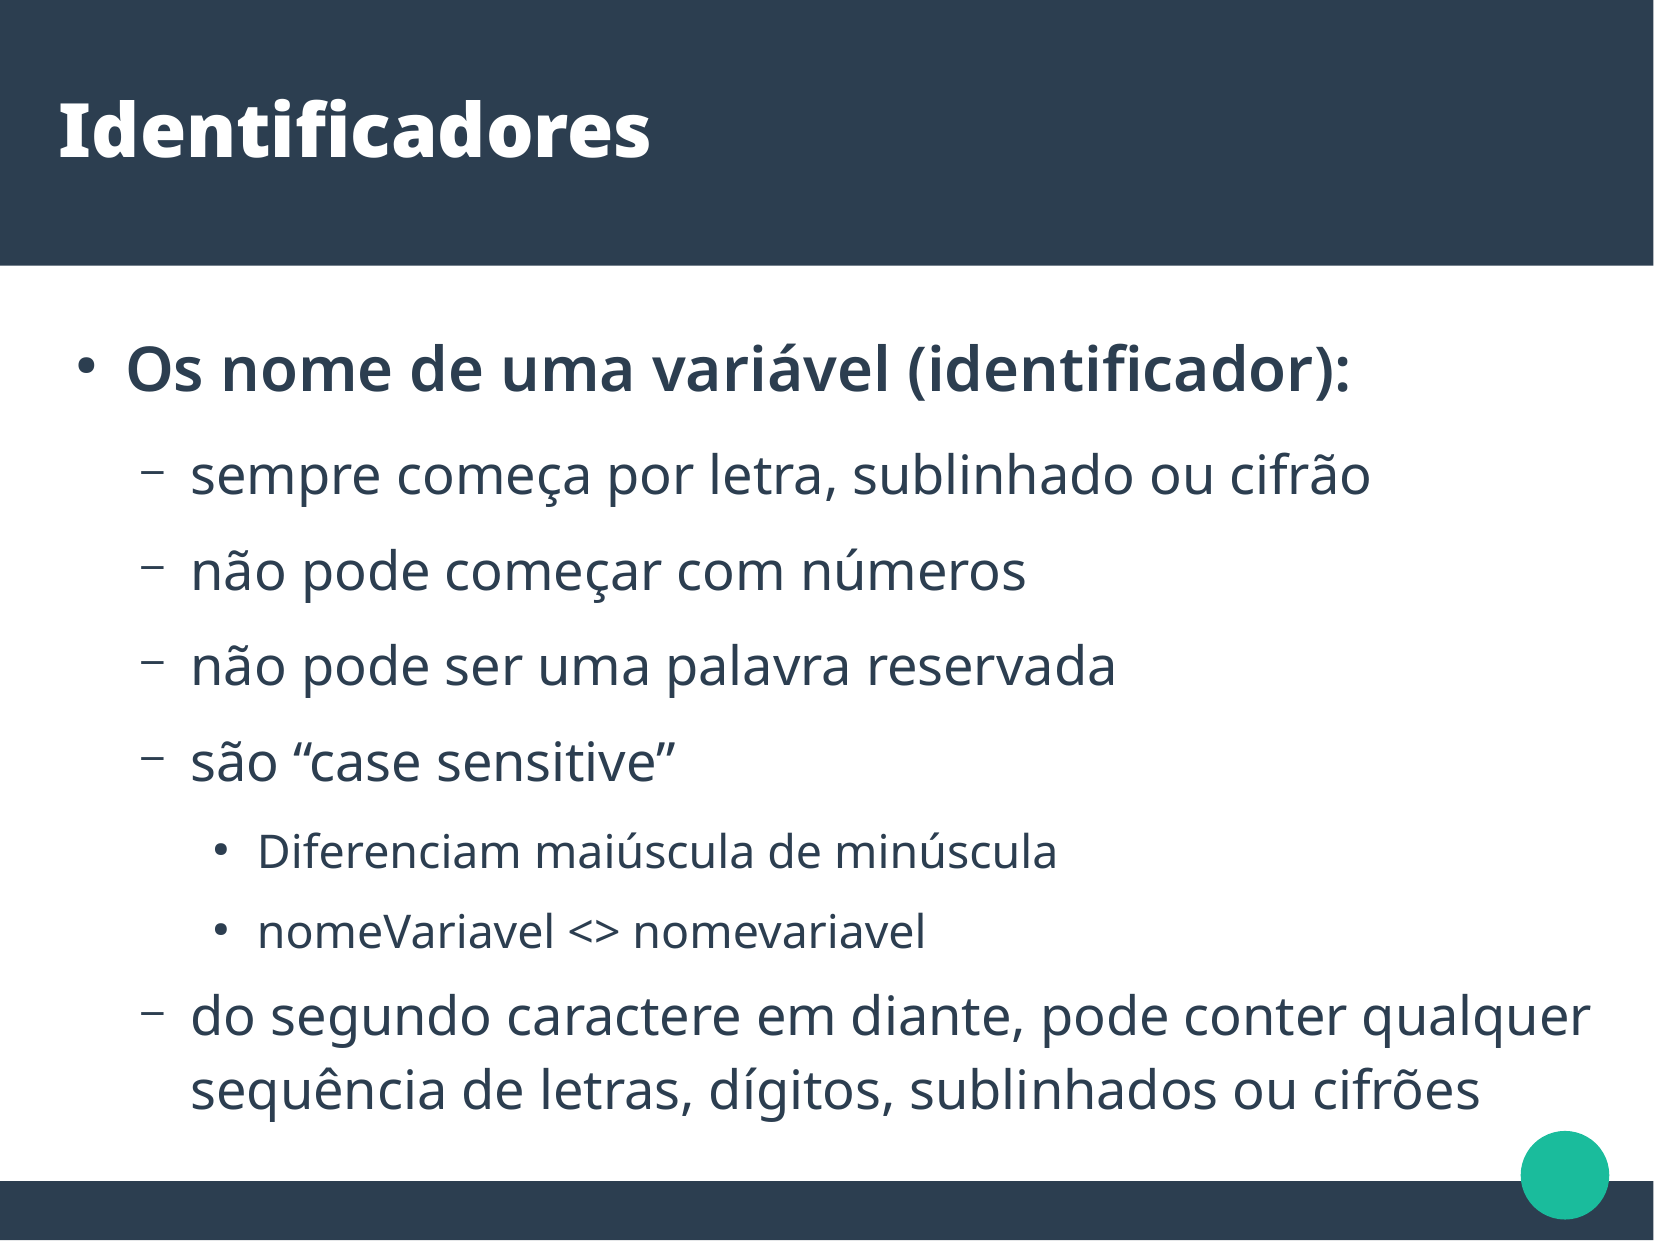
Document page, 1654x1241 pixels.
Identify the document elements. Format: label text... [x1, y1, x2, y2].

title Identificadores [59, 49, 1595, 207]
list Os nome de uma variável (identificador): sempre começa por letra, sublinhado ou cifrão não pode começar com números não pode ser uma palavra reservada são “case sensitive” Diferenciam maiúscula de minúscula nomeVariavel <> nomevariavel do segundo caractere em diante, pode conter qualquer sequência de letras, dígitos, sublinhados ou cifrões [59, 324, 1595, 1152]
